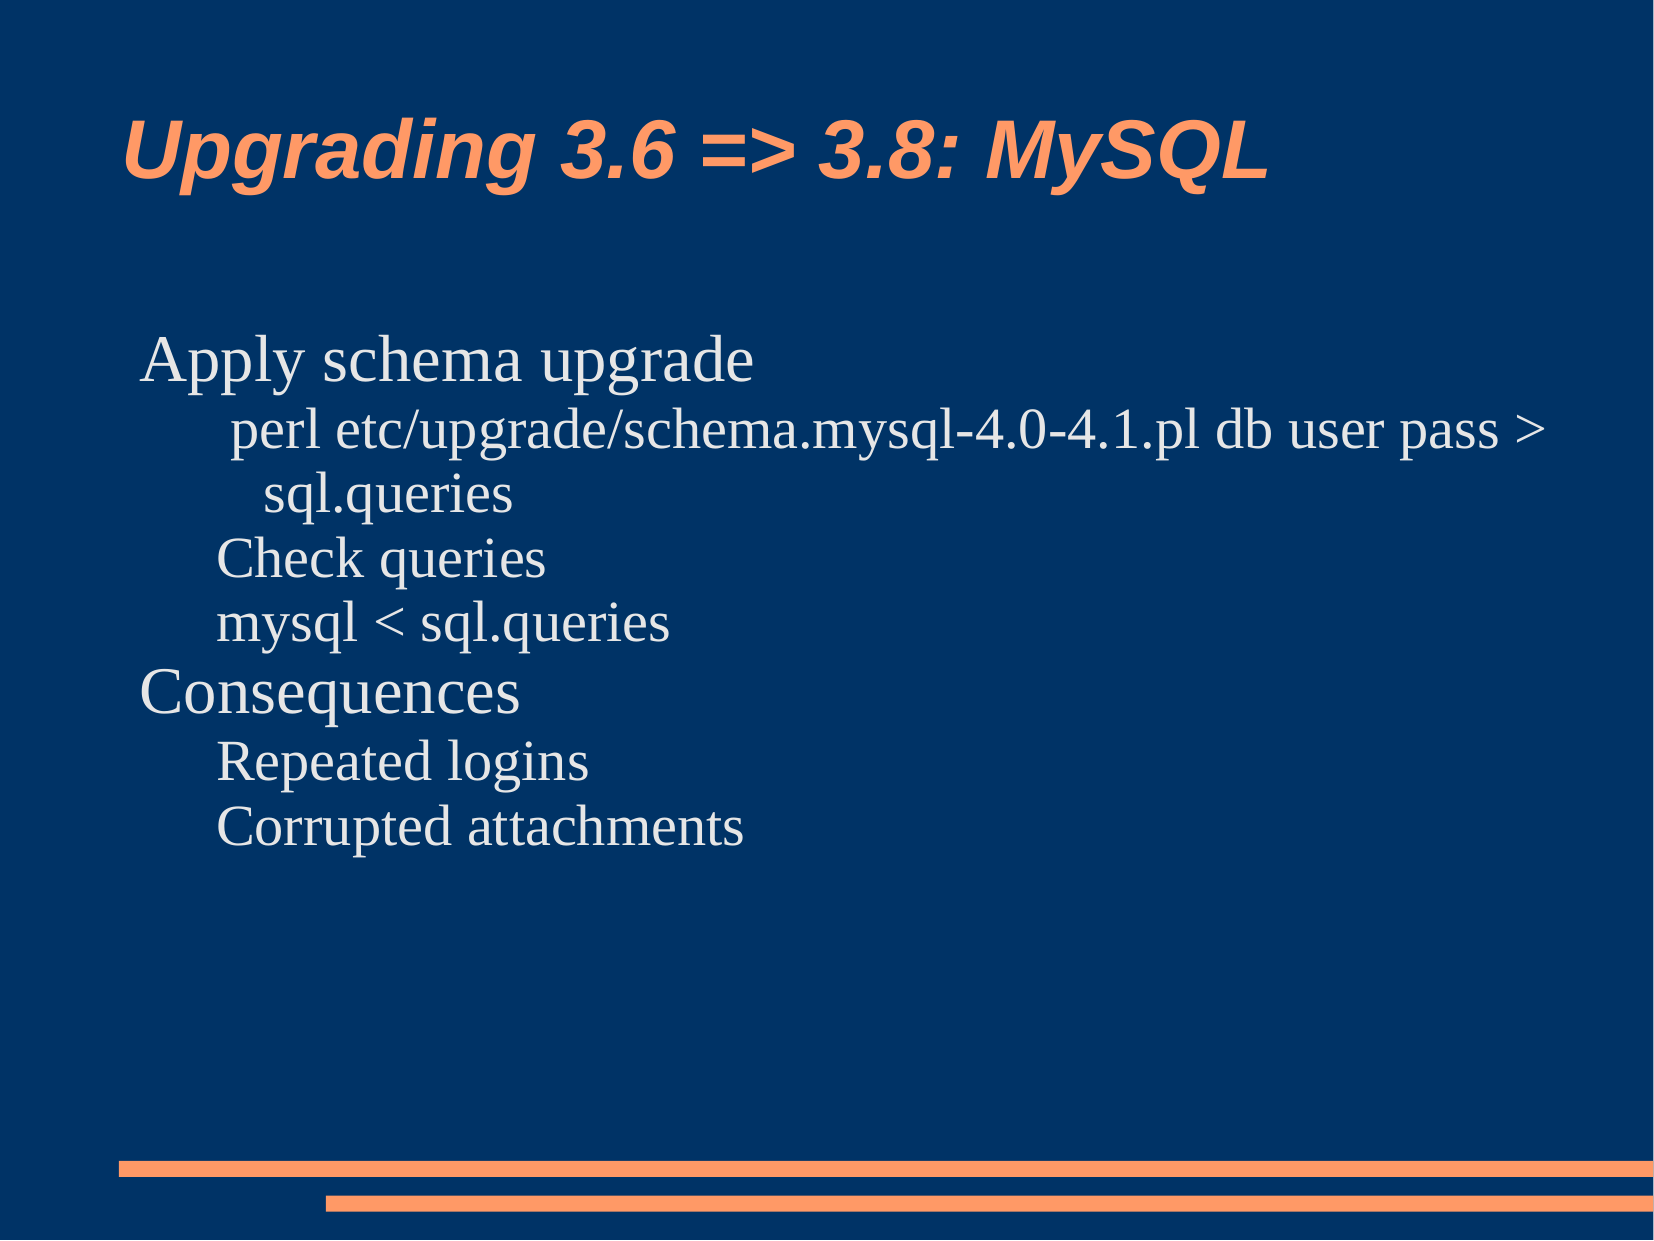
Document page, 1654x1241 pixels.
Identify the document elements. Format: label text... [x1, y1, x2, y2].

list Apply schema upgrade perl etc/upgrade/schema.mysql-4.0-4.1.pl db user pass > sql.queries Check queries mysql < sql.queries Consequences Repeated logins Corrupted attachments [121, 322, 1561, 1133]
title Upgrading 3.6 => 3.8: MySQL [121, 46, 1534, 254]
